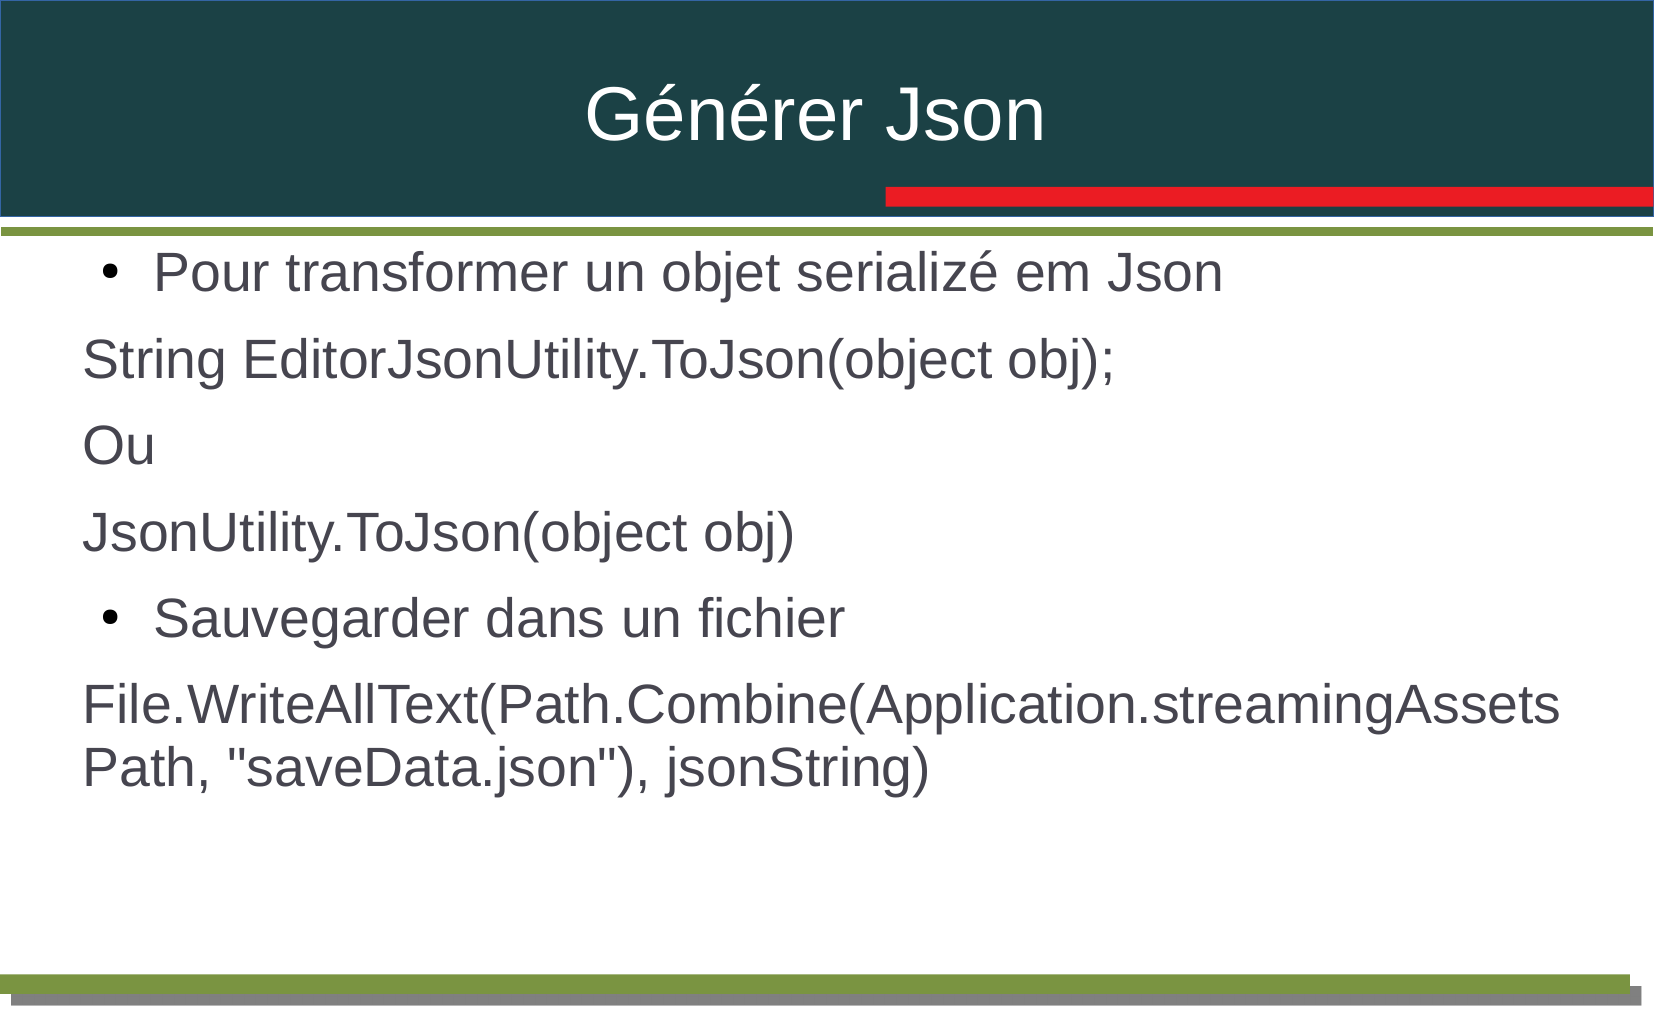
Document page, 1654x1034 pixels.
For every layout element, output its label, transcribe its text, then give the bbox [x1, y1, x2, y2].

list Pour transformer un objet serializé em Json String EditorJsonUtility.ToJson(object obj); Ou JsonUtility.ToJson(object obj) Sauvegarder dans un fichier File.WriteAllText(Path.Combine(Application.streamingAssetsPath, "saveData.json"), jsonString) [82, 241, 1571, 955]
title Générer Json [82, 40, 1571, 187]
